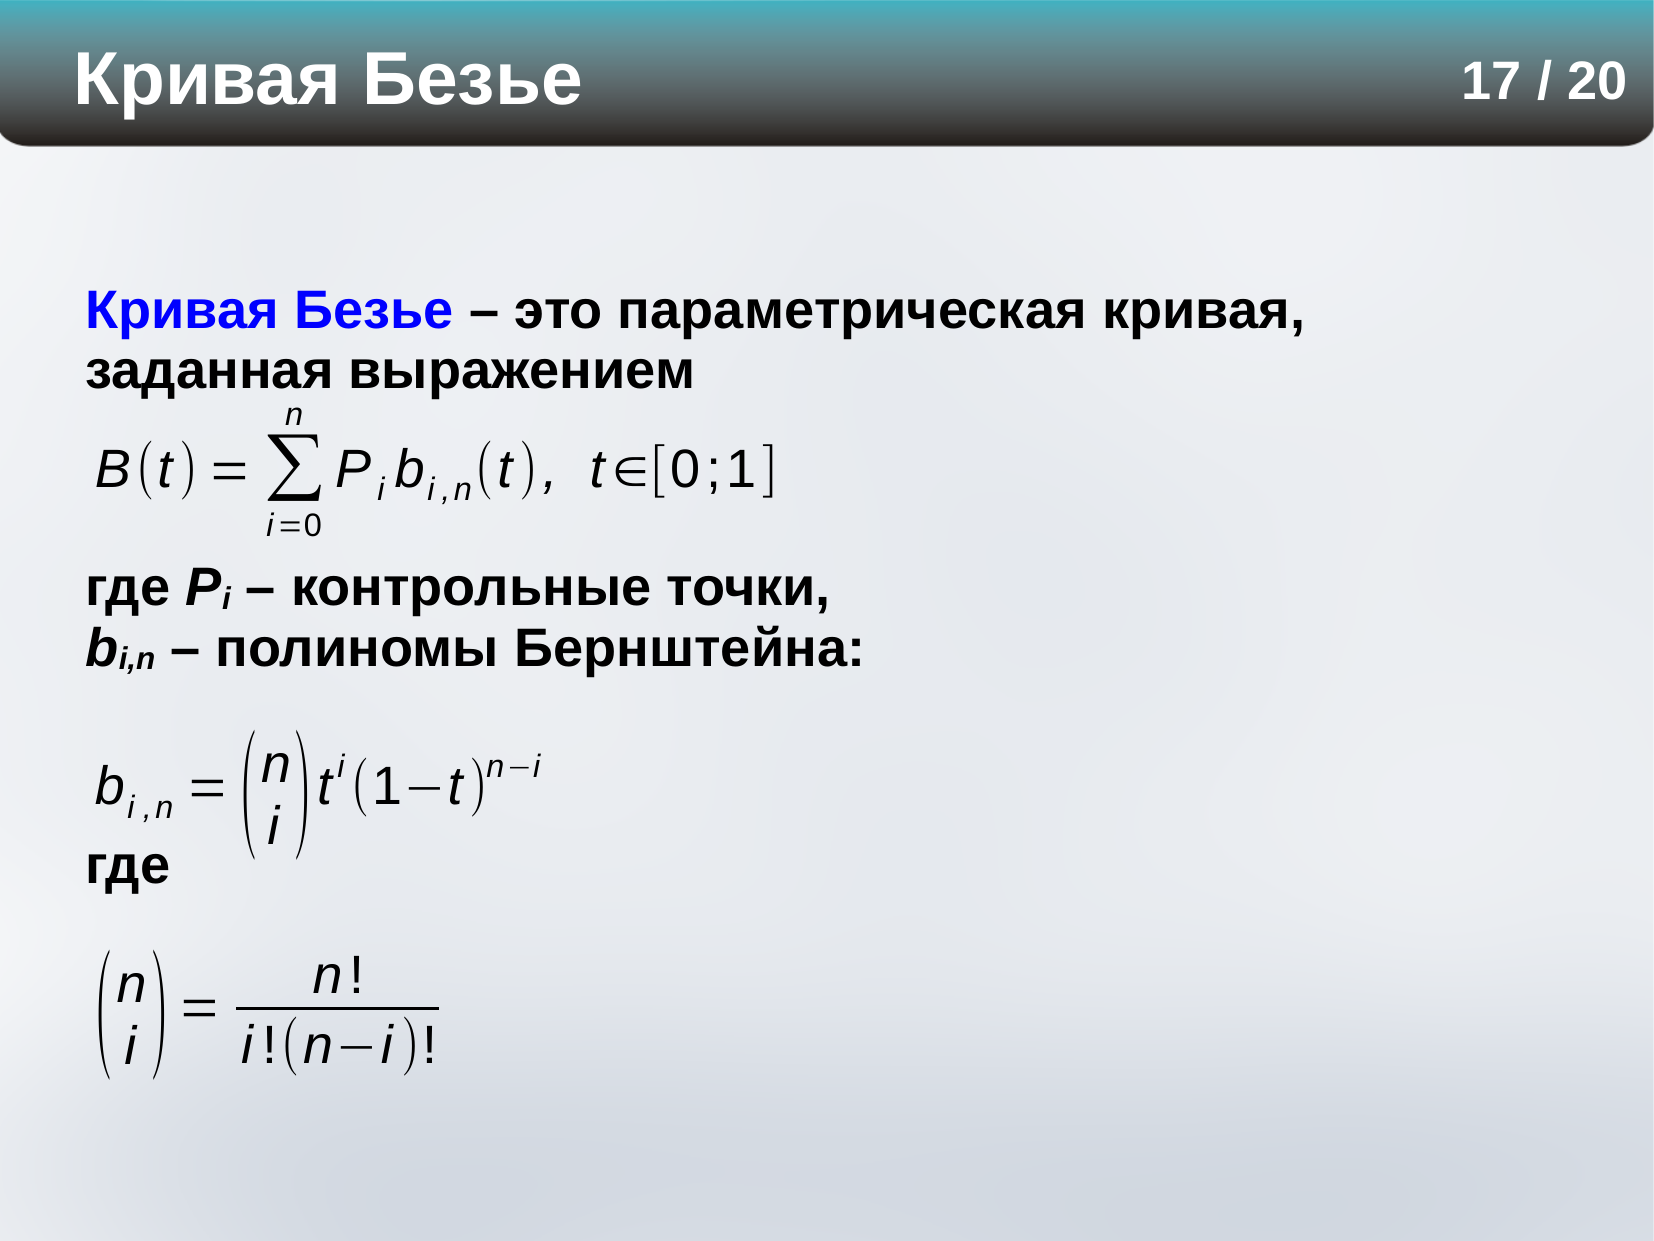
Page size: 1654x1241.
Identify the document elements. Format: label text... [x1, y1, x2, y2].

text_box Кривая Безье [59, 29, 1359, 129]
chart [88, 726, 550, 863]
picture [0, 0, 1654, 1241]
text_box Кривая Безье – это параметрическая кривая, заданная выражением где Pi – контрольные точки, bi,n – полиномы Бернштейна: где [70, 271, 1565, 1092]
chart [88, 395, 783, 543]
chart [88, 944, 449, 1084]
text_box <number> / 20 [1446, 42, 1654, 179]
